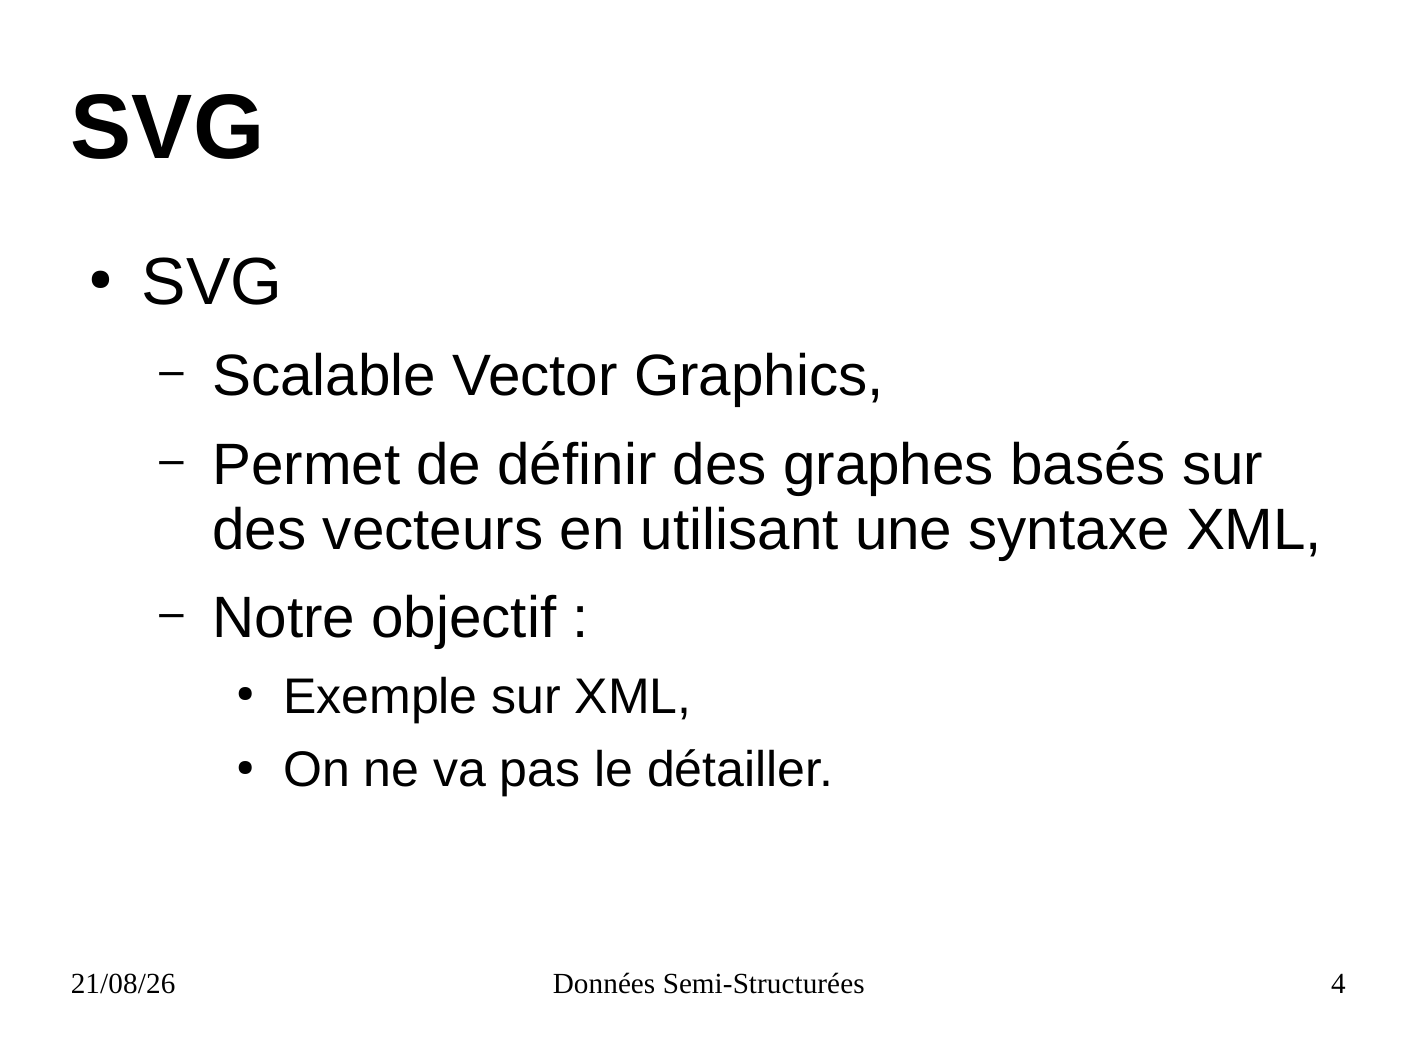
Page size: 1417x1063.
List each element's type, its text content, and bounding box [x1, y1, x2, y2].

list SVG Scalable Vector Graphics, Permet de définir des graphes basés sur des vecteurs en utilisant une syntaxe XML, Notre objectif : Exemple sur XML, On ne va pas le détailler. [70, 244, 1346, 925]
title SVG [70, 42, 1346, 212]
